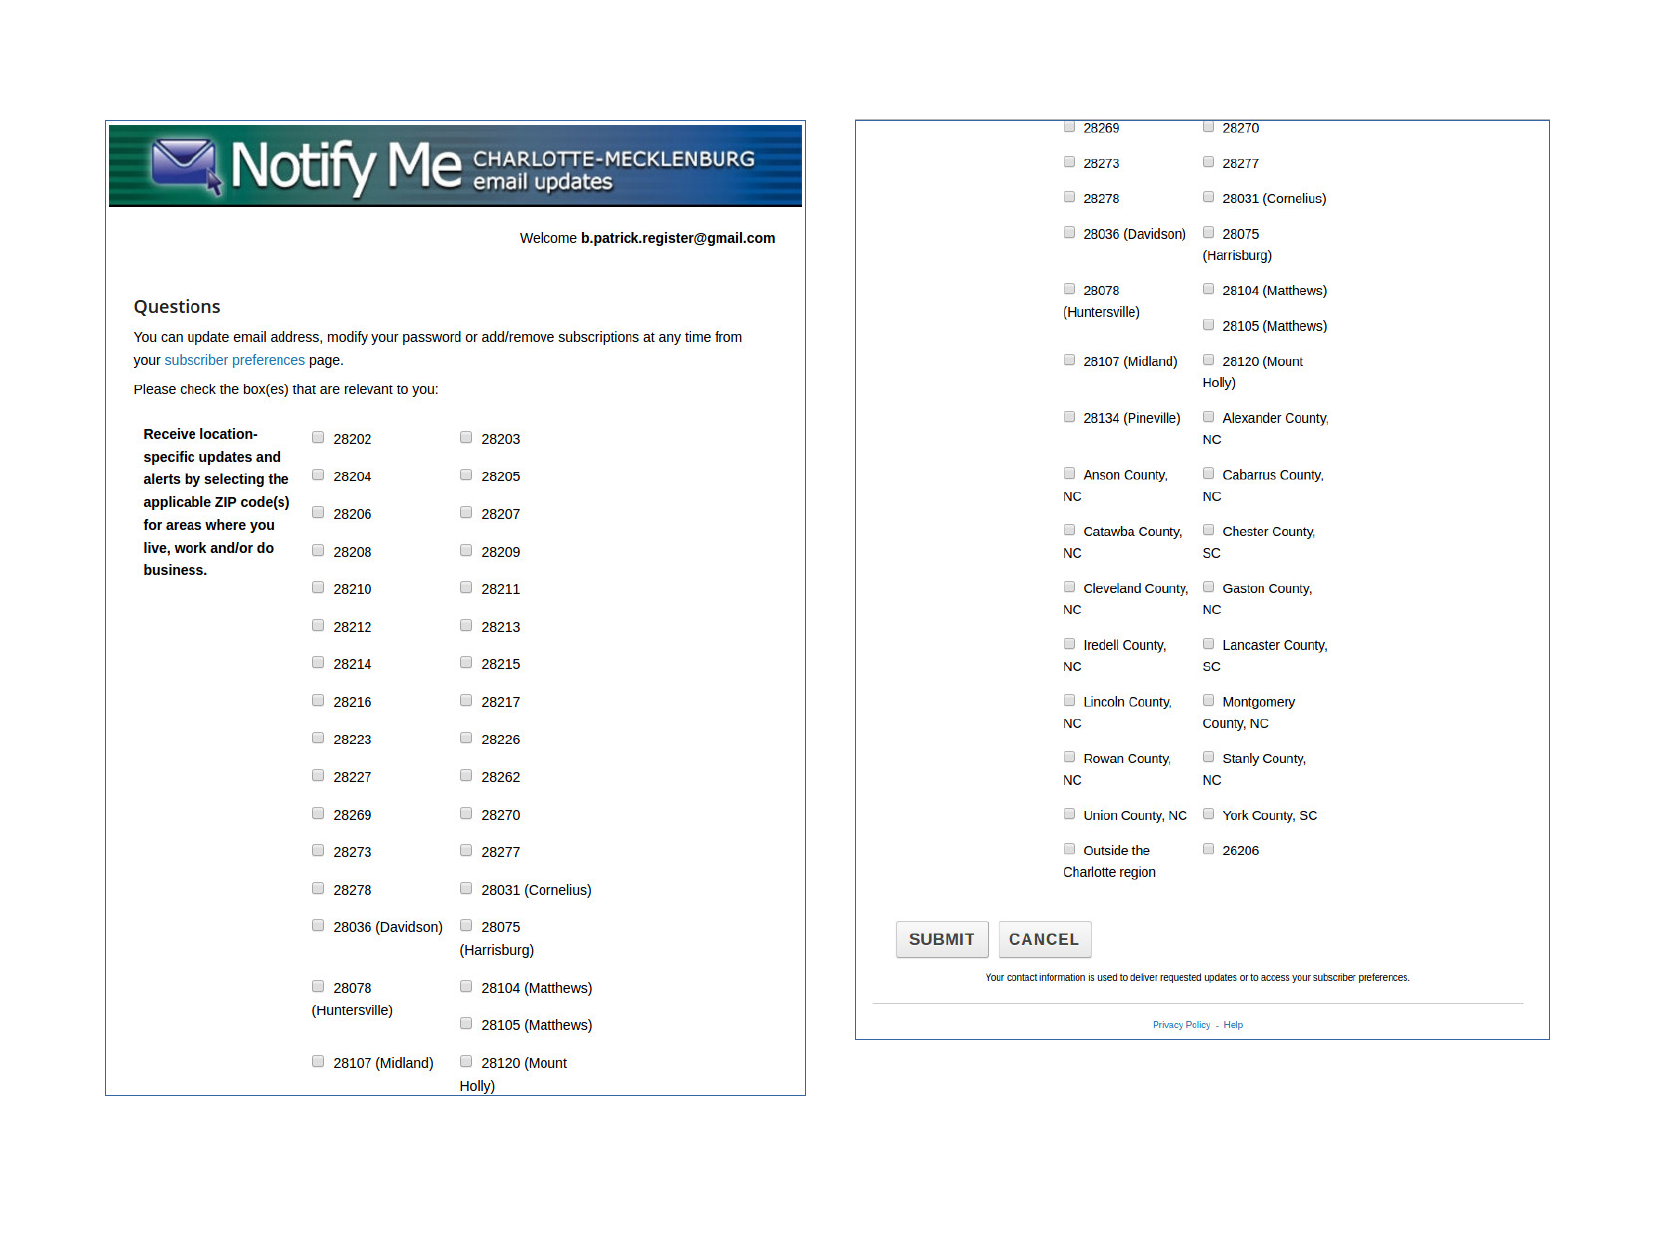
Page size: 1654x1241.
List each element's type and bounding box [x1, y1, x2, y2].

picture [855, 119, 1550, 1040]
picture [105, 119, 806, 1096]
